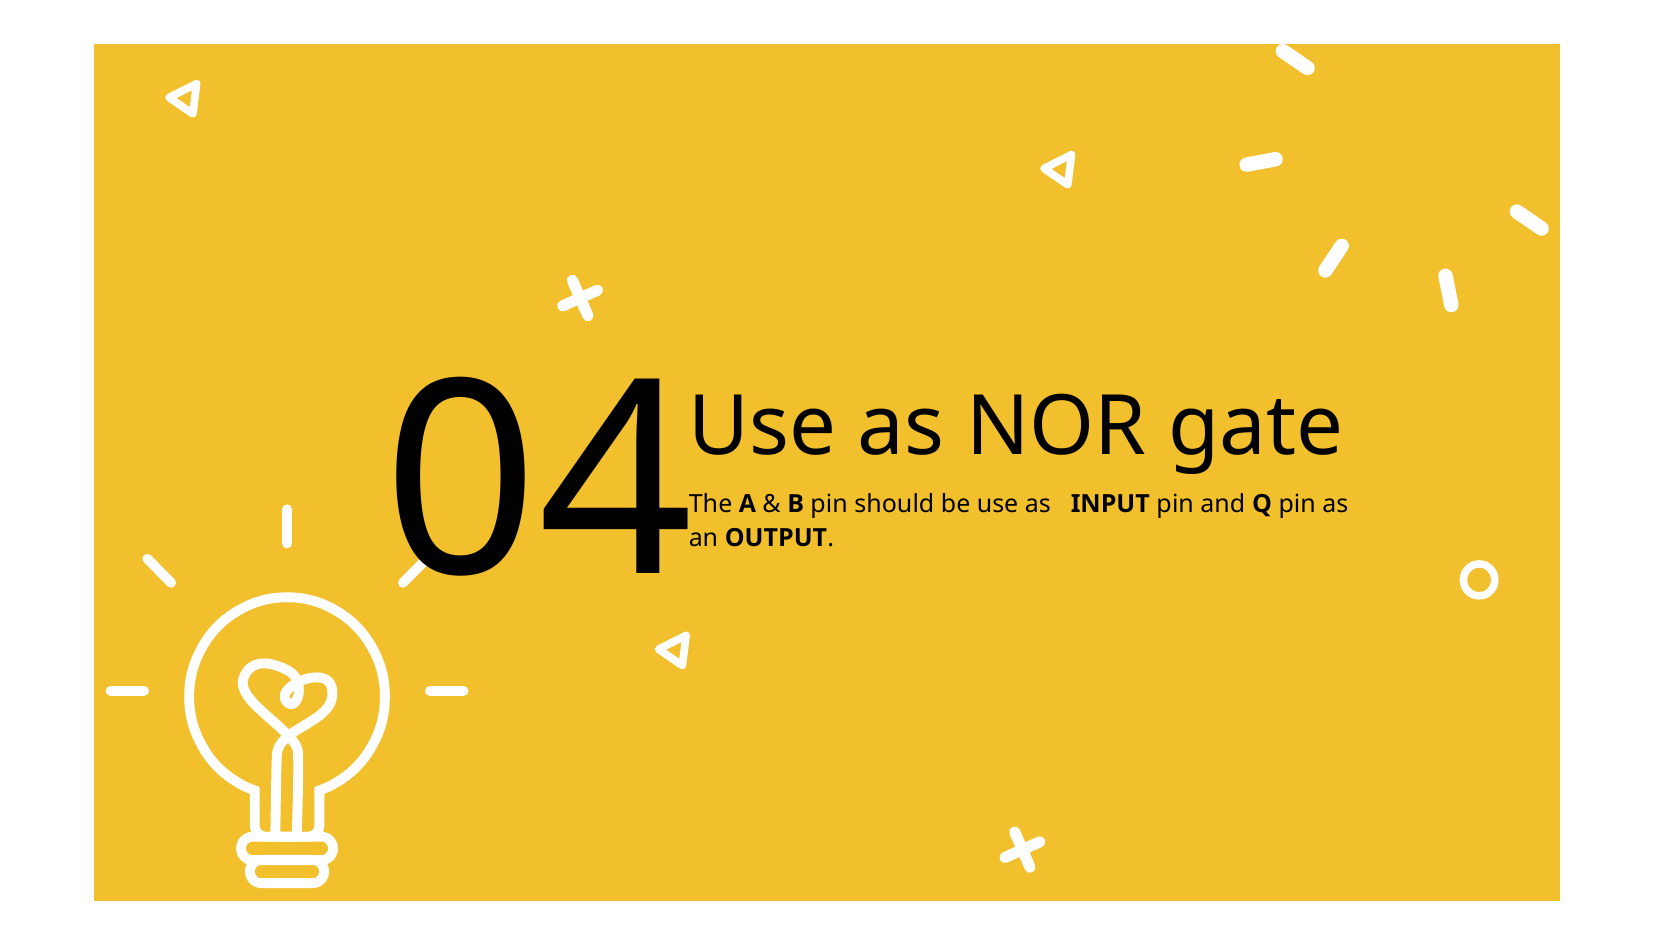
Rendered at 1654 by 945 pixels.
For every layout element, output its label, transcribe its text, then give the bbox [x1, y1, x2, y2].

text_box The A & B pin should be use as INPUT pin and Q pin as an OUTPUT. [729, 468, 1349, 573]
title Use as NOR gate [729, 364, 1409, 480]
title 04 [383, 280, 729, 656]
